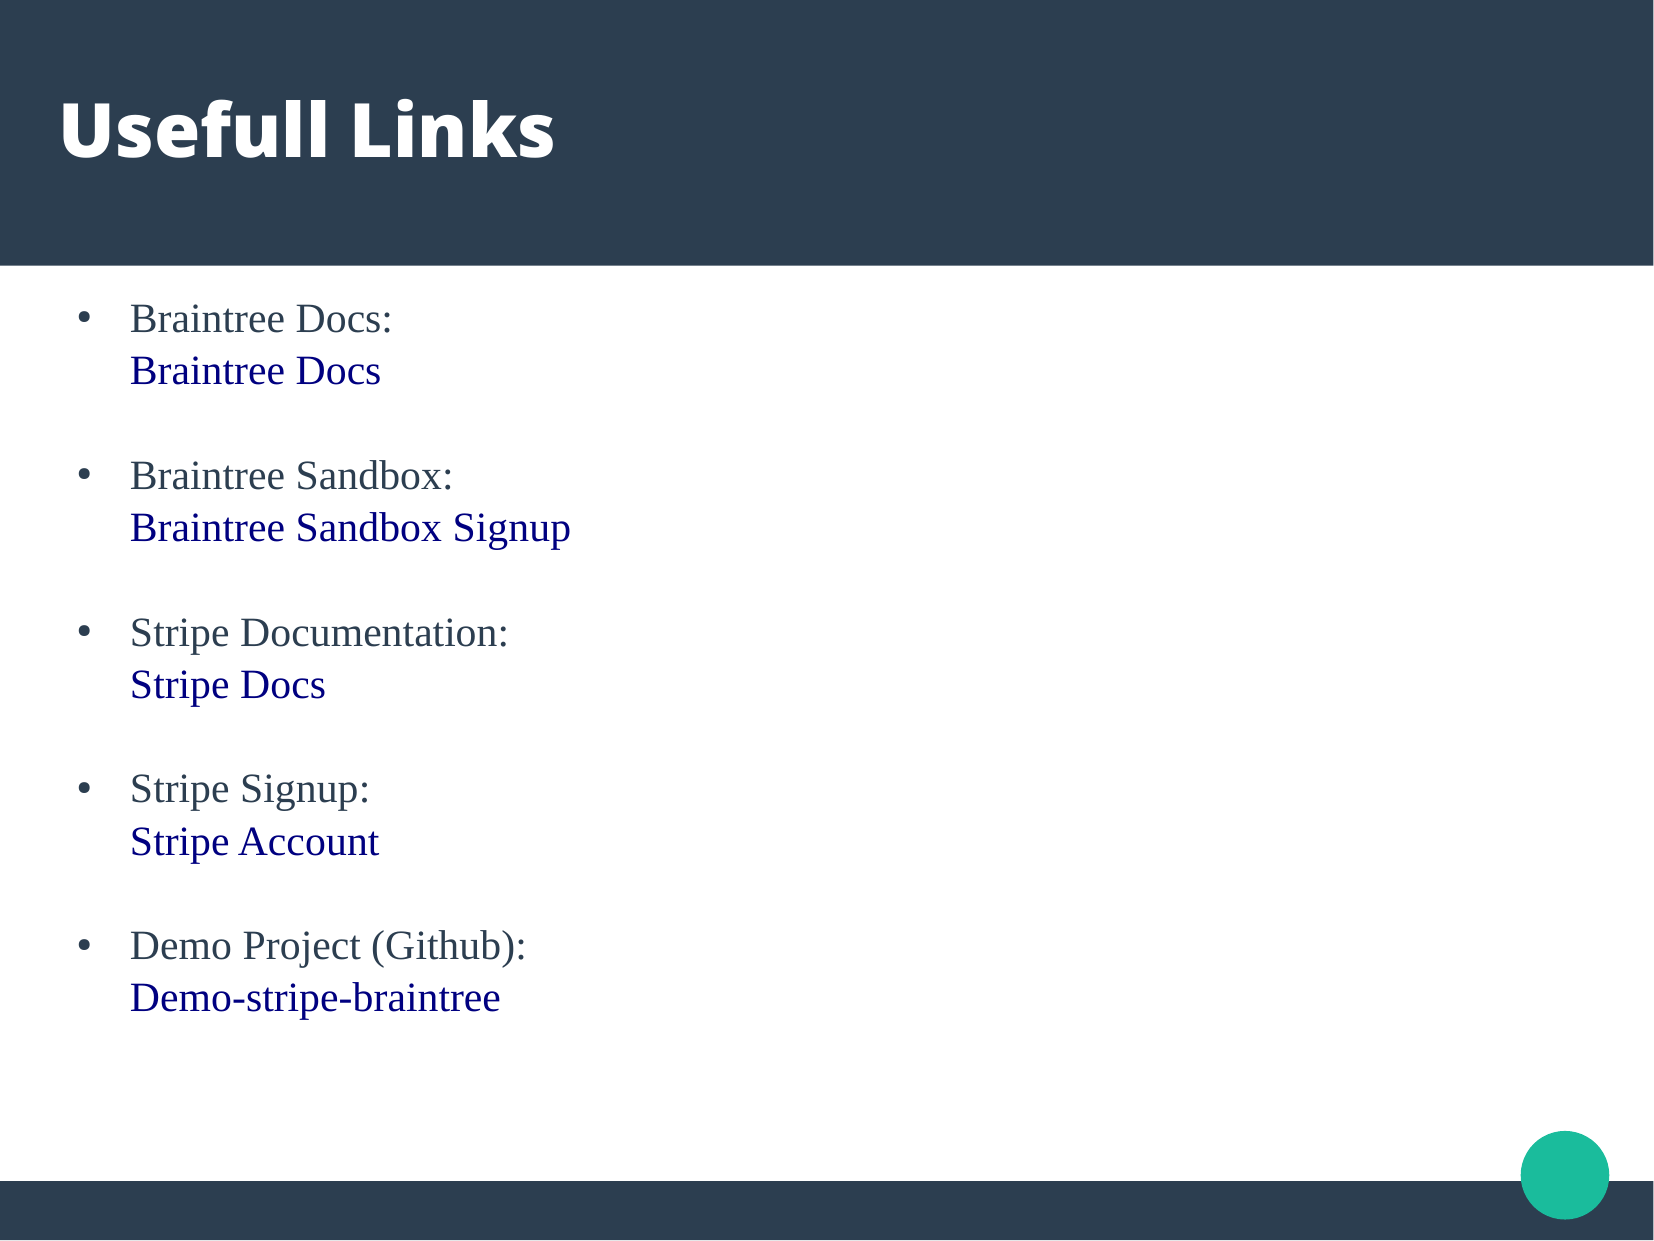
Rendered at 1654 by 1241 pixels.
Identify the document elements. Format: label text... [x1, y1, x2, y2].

list Braintree Docs: Braintree Docs Braintree Sandbox: Braintree Sandbox Signup Stripe Documentation: Stripe Docs Stripe Signup: Stripe Account Demo Project (Github): Demo-stripe-braintree [59, 295, 1595, 1193]
title Usefull Links [59, 49, 1595, 207]
